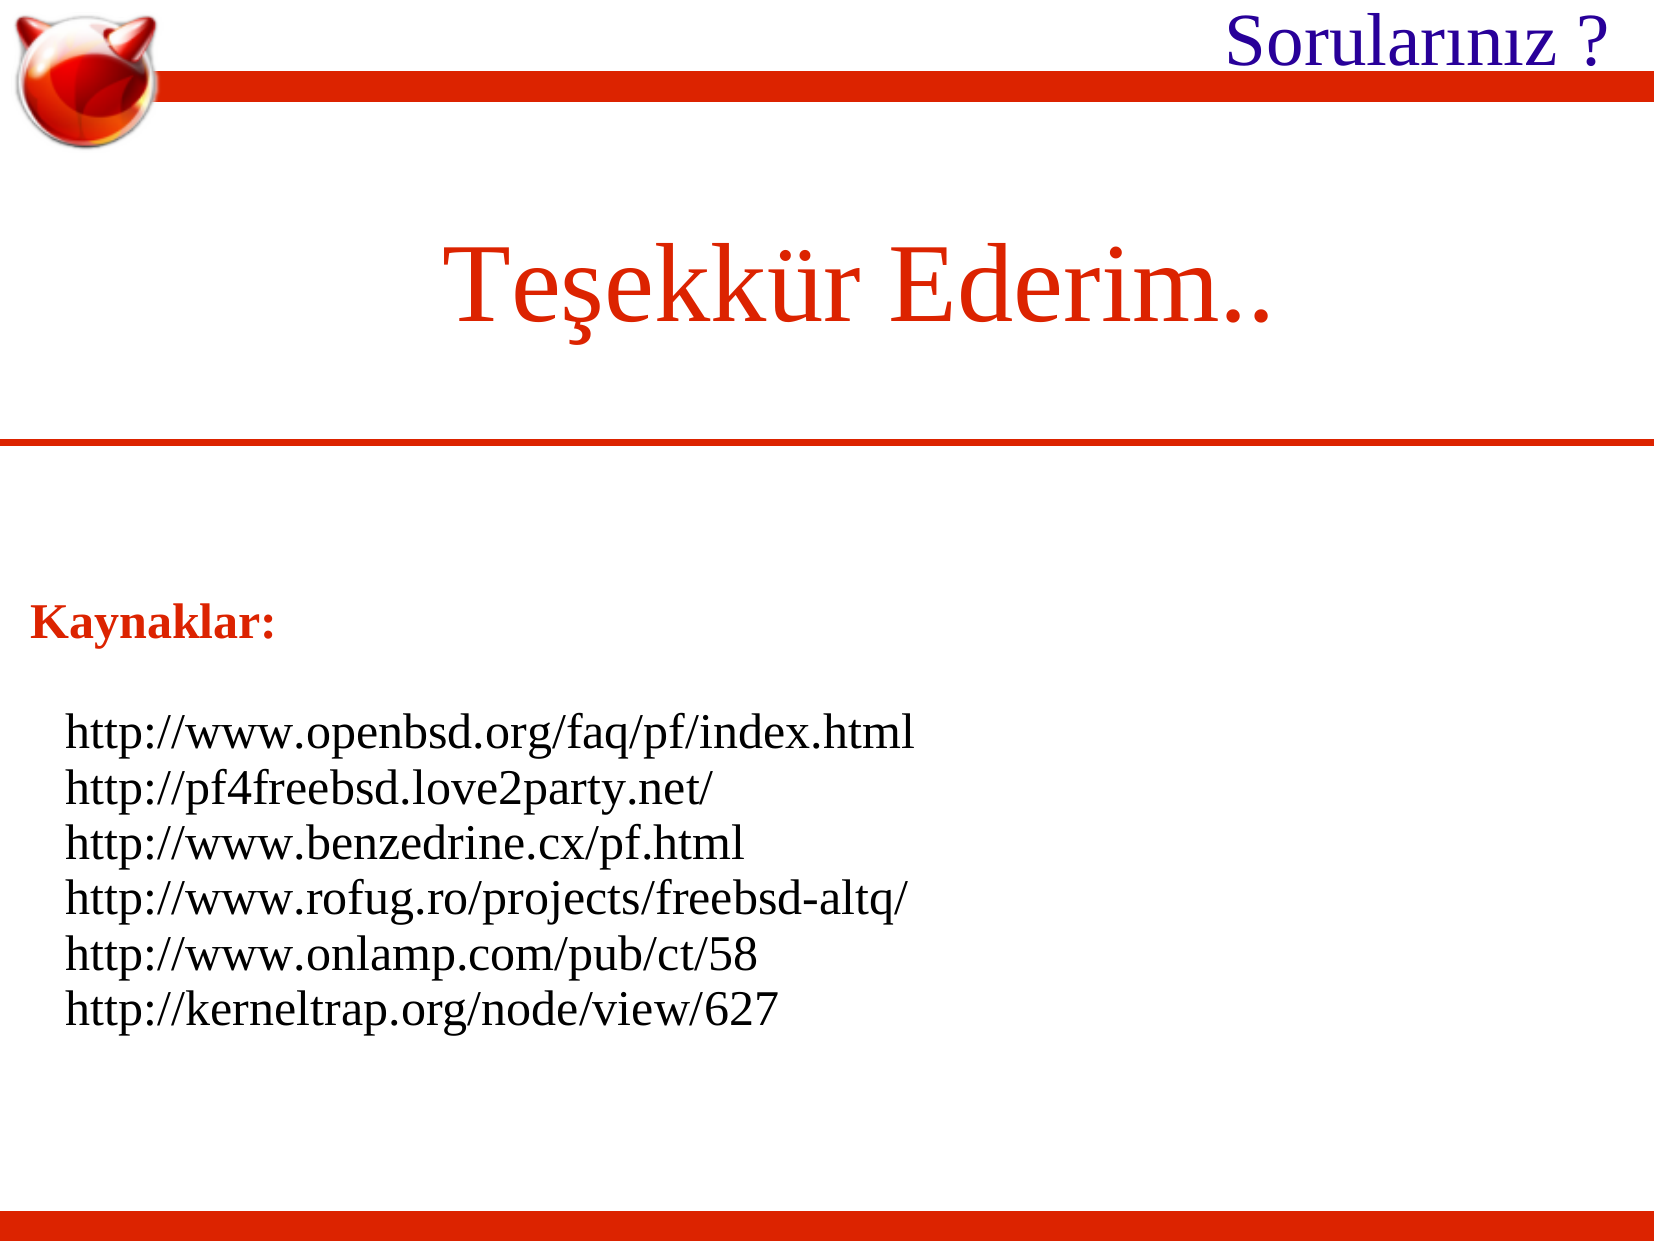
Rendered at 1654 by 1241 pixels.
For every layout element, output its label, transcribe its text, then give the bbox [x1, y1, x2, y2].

text_box [165, 71, 1654, 102]
text_box Kaynaklar: http://www.openbsd.org/faq/pf/index.html http://pf4freebsd.love2party.net/ http://www.benzedrine.cx/pf.html http://www.rofug.ro/projects/freebsd-altq/ http://www.onlamp.com/pub/ct/58 http://kerneltrap.org/node/view/627 [30, 593, 1625, 1045]
text_box Teşekkür Ederim.. [307, 220, 1412, 346]
text_box Sorularınız ? [714, 0, 1648, 83]
text_box [0, 1211, 1654, 1241]
text_box [0, 439, 1654, 446]
picture [10, 11, 165, 153]
